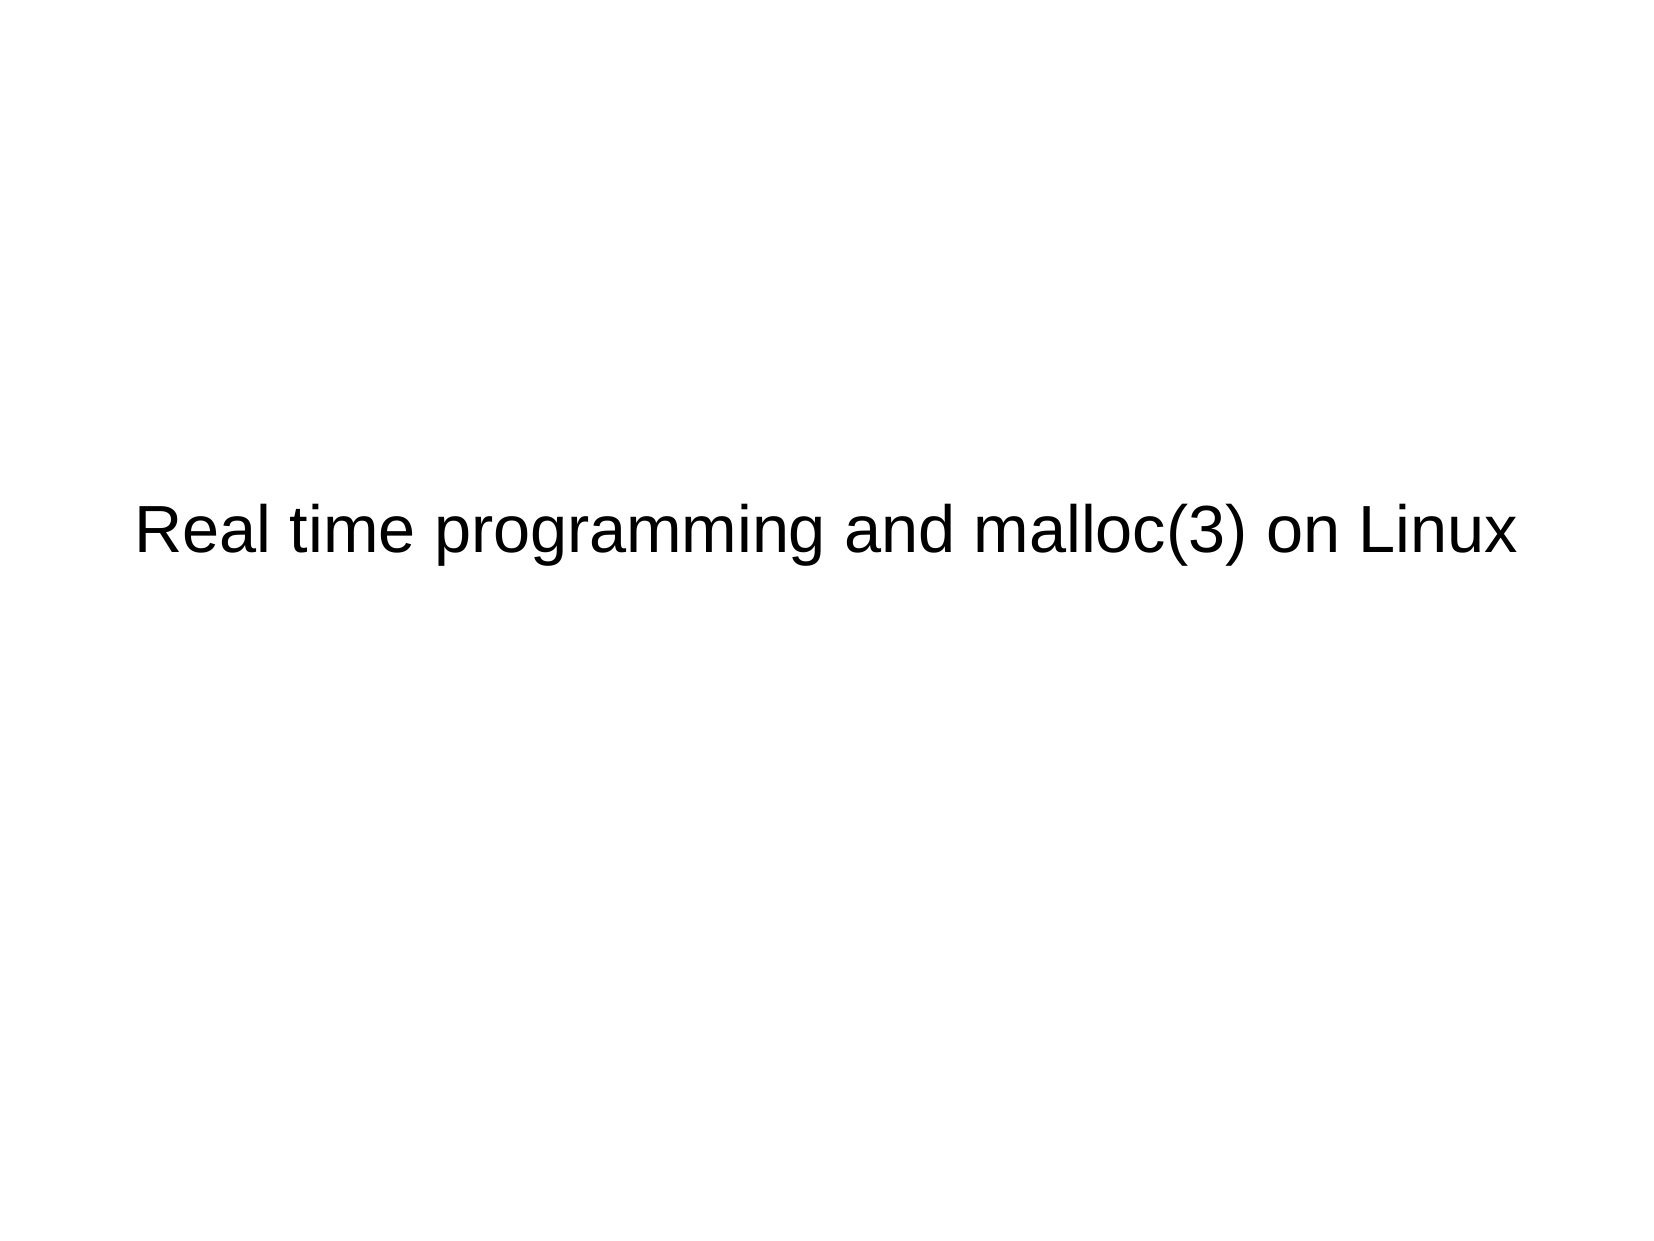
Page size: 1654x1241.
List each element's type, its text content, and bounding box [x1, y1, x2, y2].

subtitle Real time programming and malloc(3) on Linux [82, 49, 1571, 1010]
